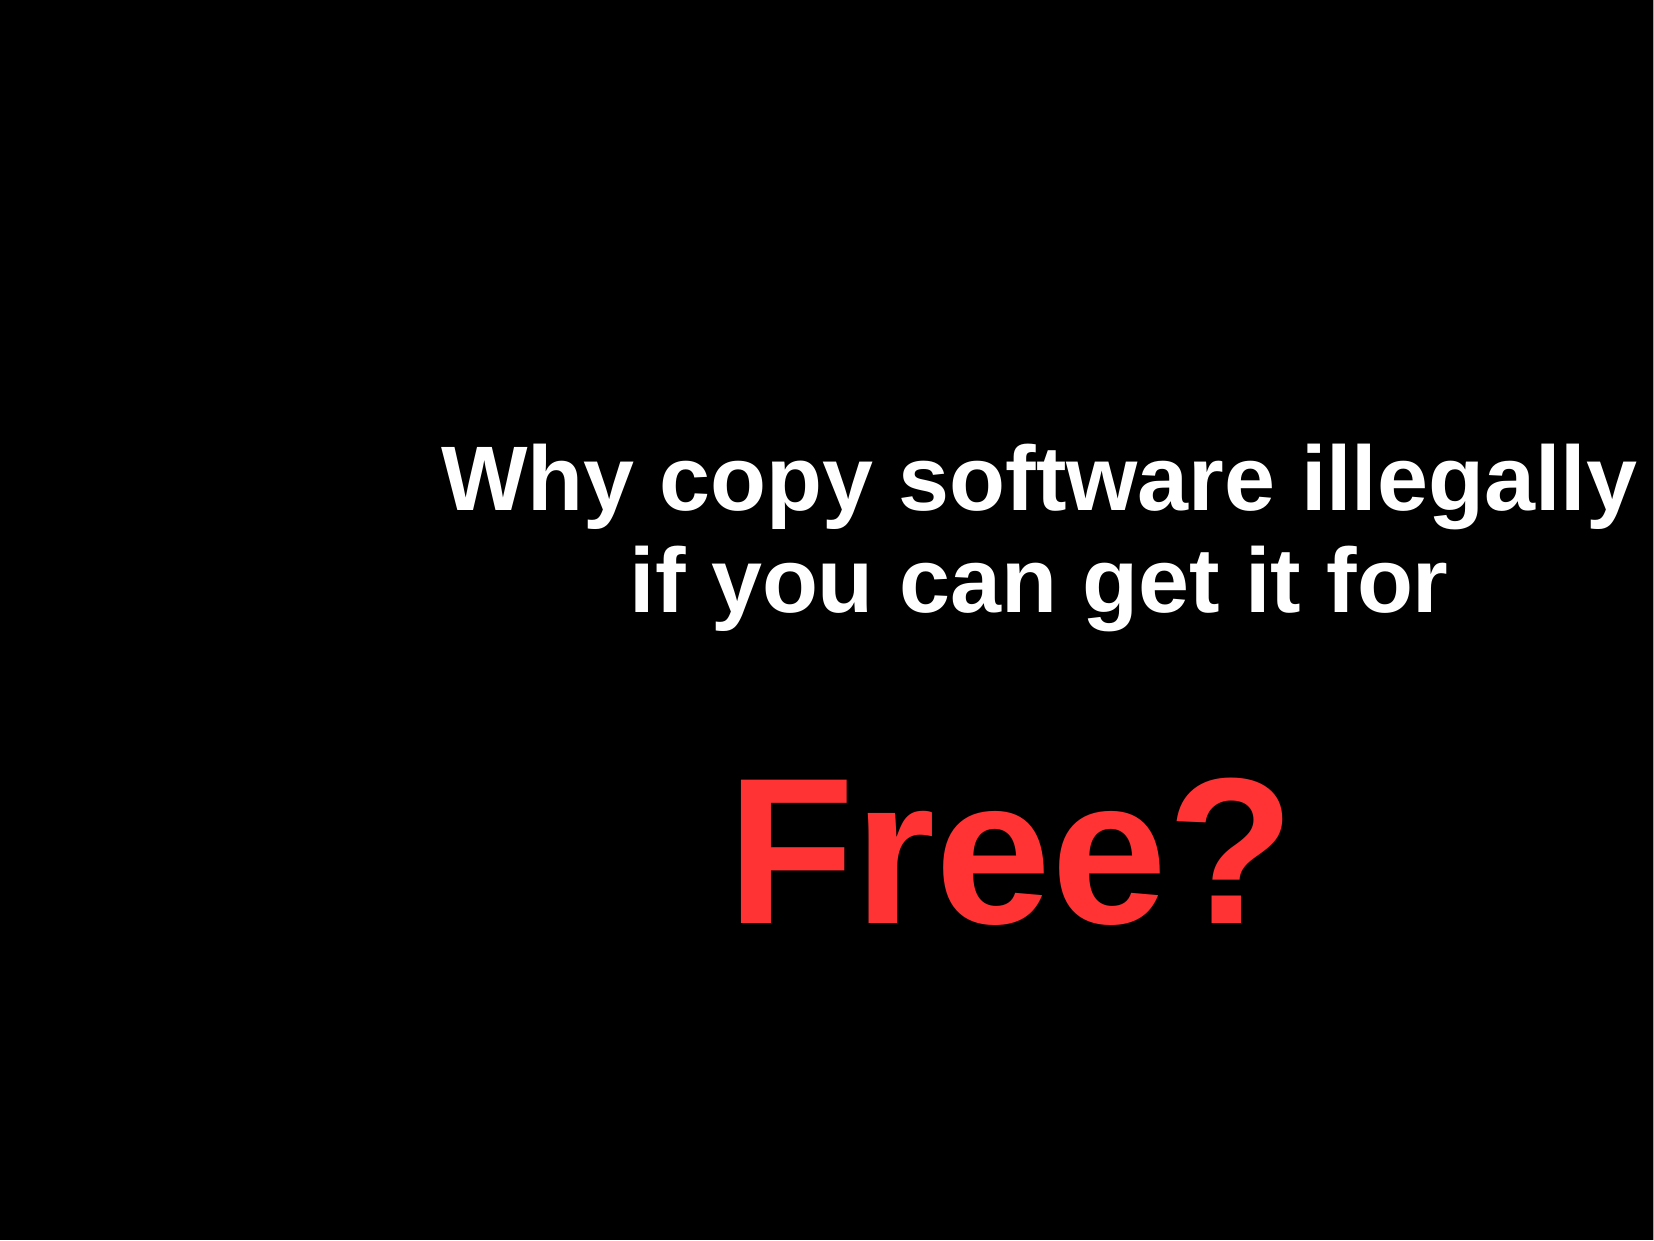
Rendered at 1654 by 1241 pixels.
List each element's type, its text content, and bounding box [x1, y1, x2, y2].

text_box Why copy software illegally if you can get it for Free? [426, 419, 1654, 976]
